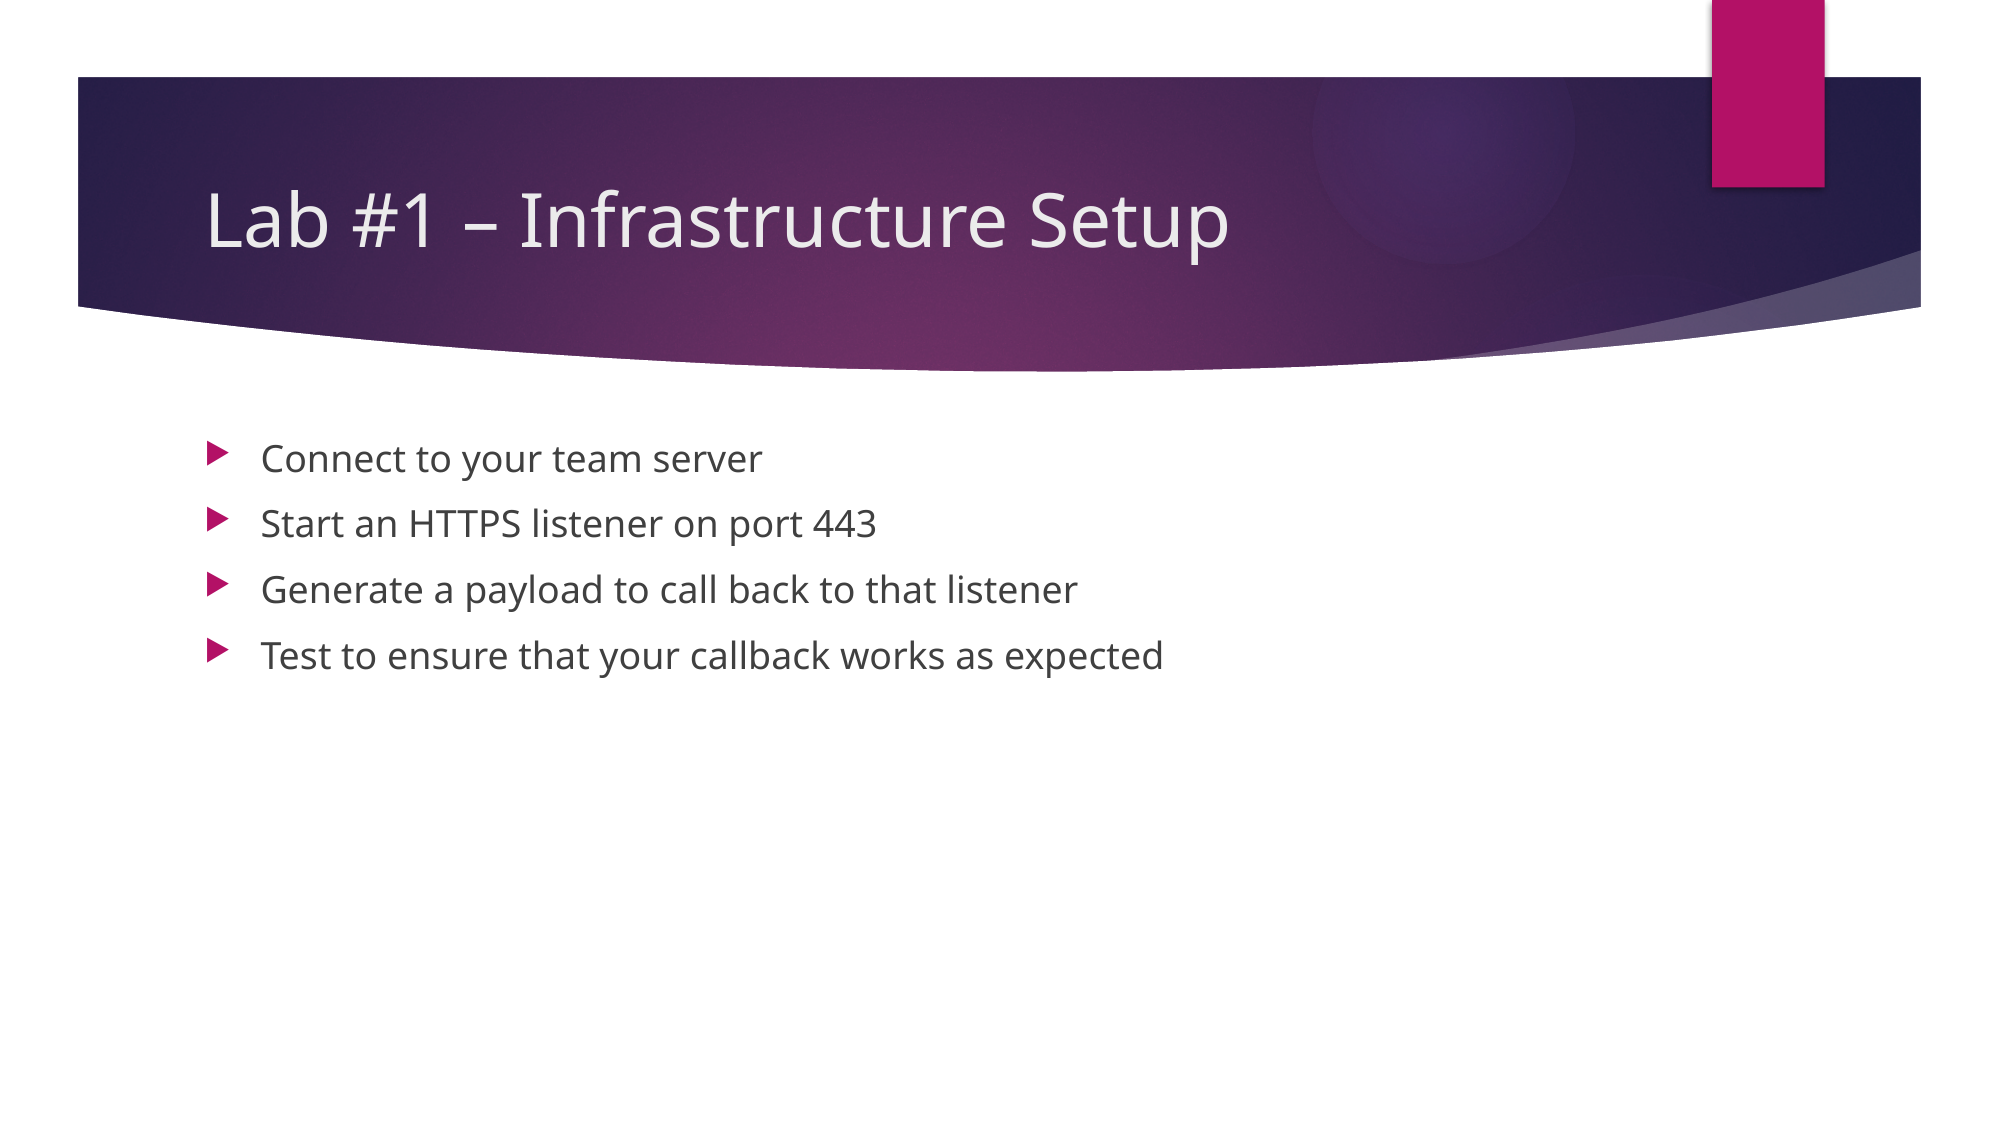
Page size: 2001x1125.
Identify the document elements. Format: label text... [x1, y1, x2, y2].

title Now what? [1467, 300, 1788, 358]
picture [79, 78, 1920, 371]
list Connect to your team server Start an HTTPS listener on port 443 Generate a payload to call back to that listener Test to ensure that your callback works as expected [189, 427, 1638, 988]
title Lab #1 – Infrastructure Setup [189, 159, 1627, 276]
